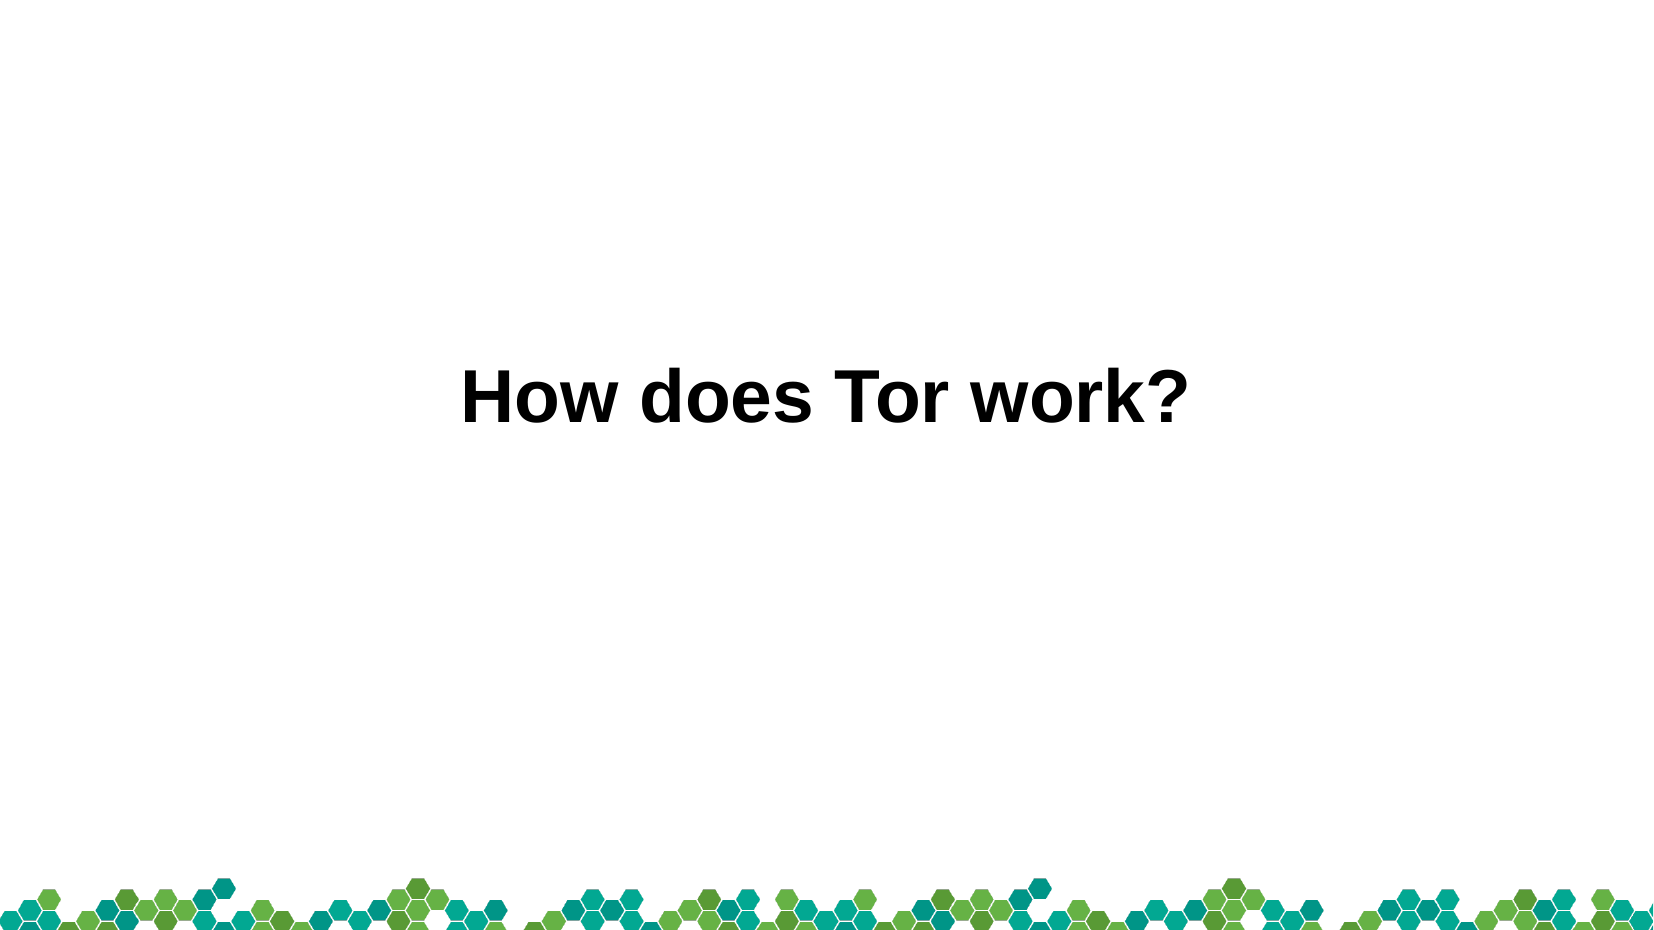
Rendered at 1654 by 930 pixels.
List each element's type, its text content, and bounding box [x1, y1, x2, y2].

picture [0, 870, 1654, 930]
subtitle How does Tor work? [82, 37, 1571, 757]
